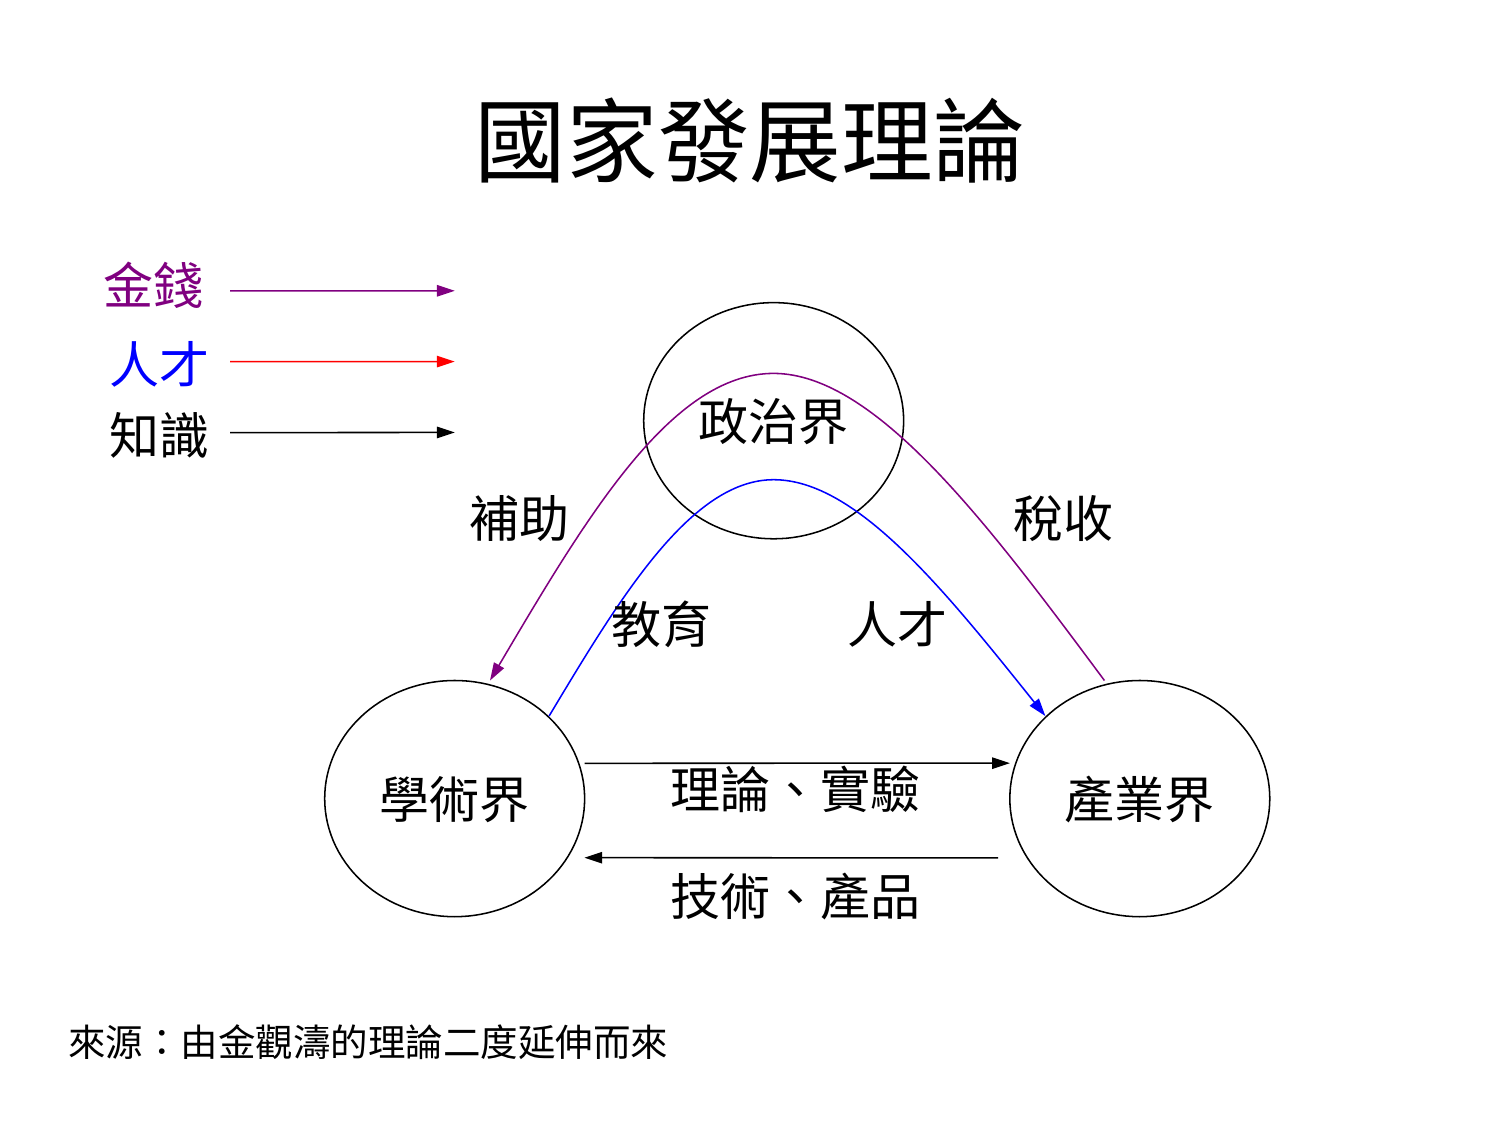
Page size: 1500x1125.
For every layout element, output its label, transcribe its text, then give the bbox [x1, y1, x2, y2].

text_box 金錢 [88, 247, 219, 323]
text_box 政治界 [696, 481, 856, 539]
text_box 政治界 [647, 375, 902, 514]
text_box 知識 [94, 397, 225, 473]
text_box 人才 [94, 326, 225, 397]
text_box 來源：由金觀濤的理論二度延伸而來 [53, 1011, 683, 1071]
text_box 理論、實驗 [655, 751, 936, 827]
text_box 教育 [596, 586, 727, 662]
text_box 補助 [454, 479, 585, 555]
text_box 稅收 [998, 479, 1129, 555]
title 國家發展理論 [75, 45, 1426, 233]
text_box 人才 [832, 586, 964, 662]
text_box 產業界 [1009, 680, 1270, 917]
text_box 學術界 [324, 680, 585, 917]
text_box 政治界 [643, 302, 904, 443]
text_box 技術、產品 [655, 857, 936, 933]
